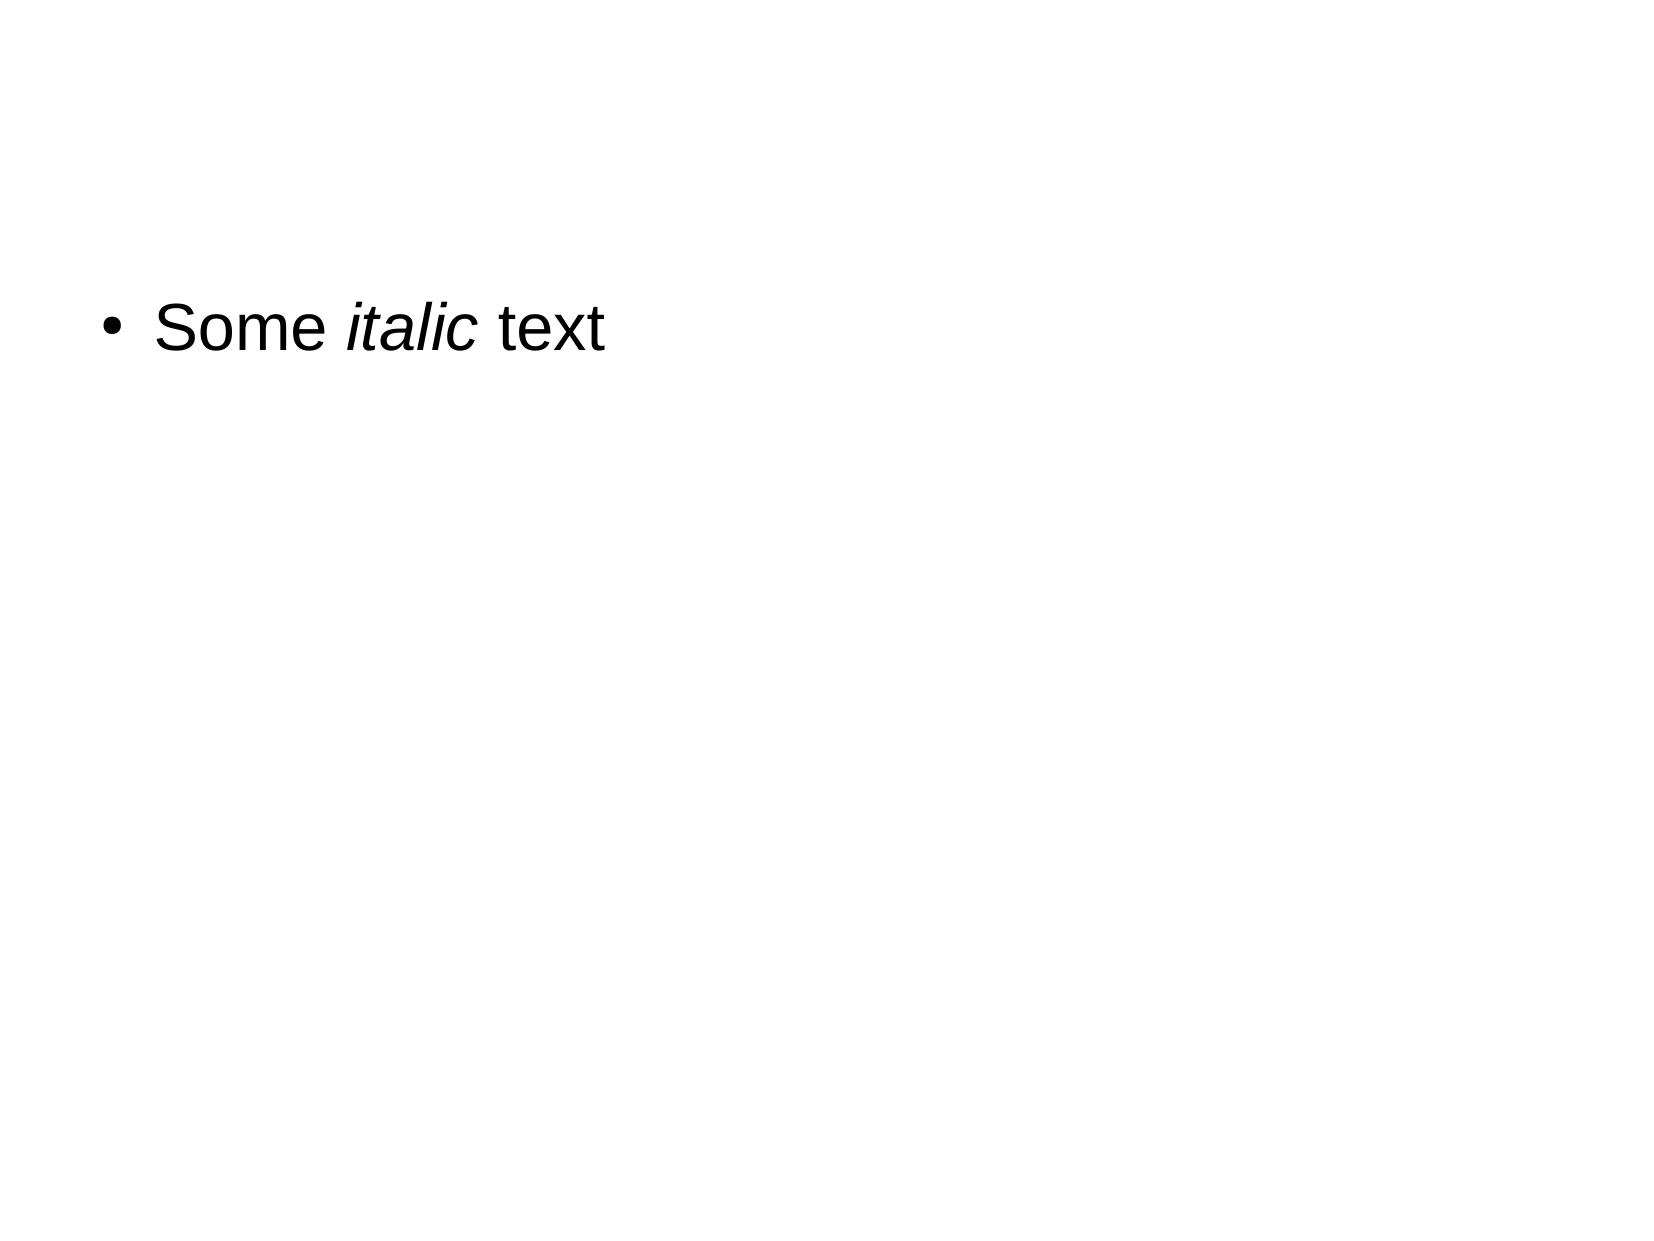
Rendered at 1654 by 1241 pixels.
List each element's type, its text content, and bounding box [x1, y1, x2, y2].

list Some italic text [82, 290, 1538, 1010]
